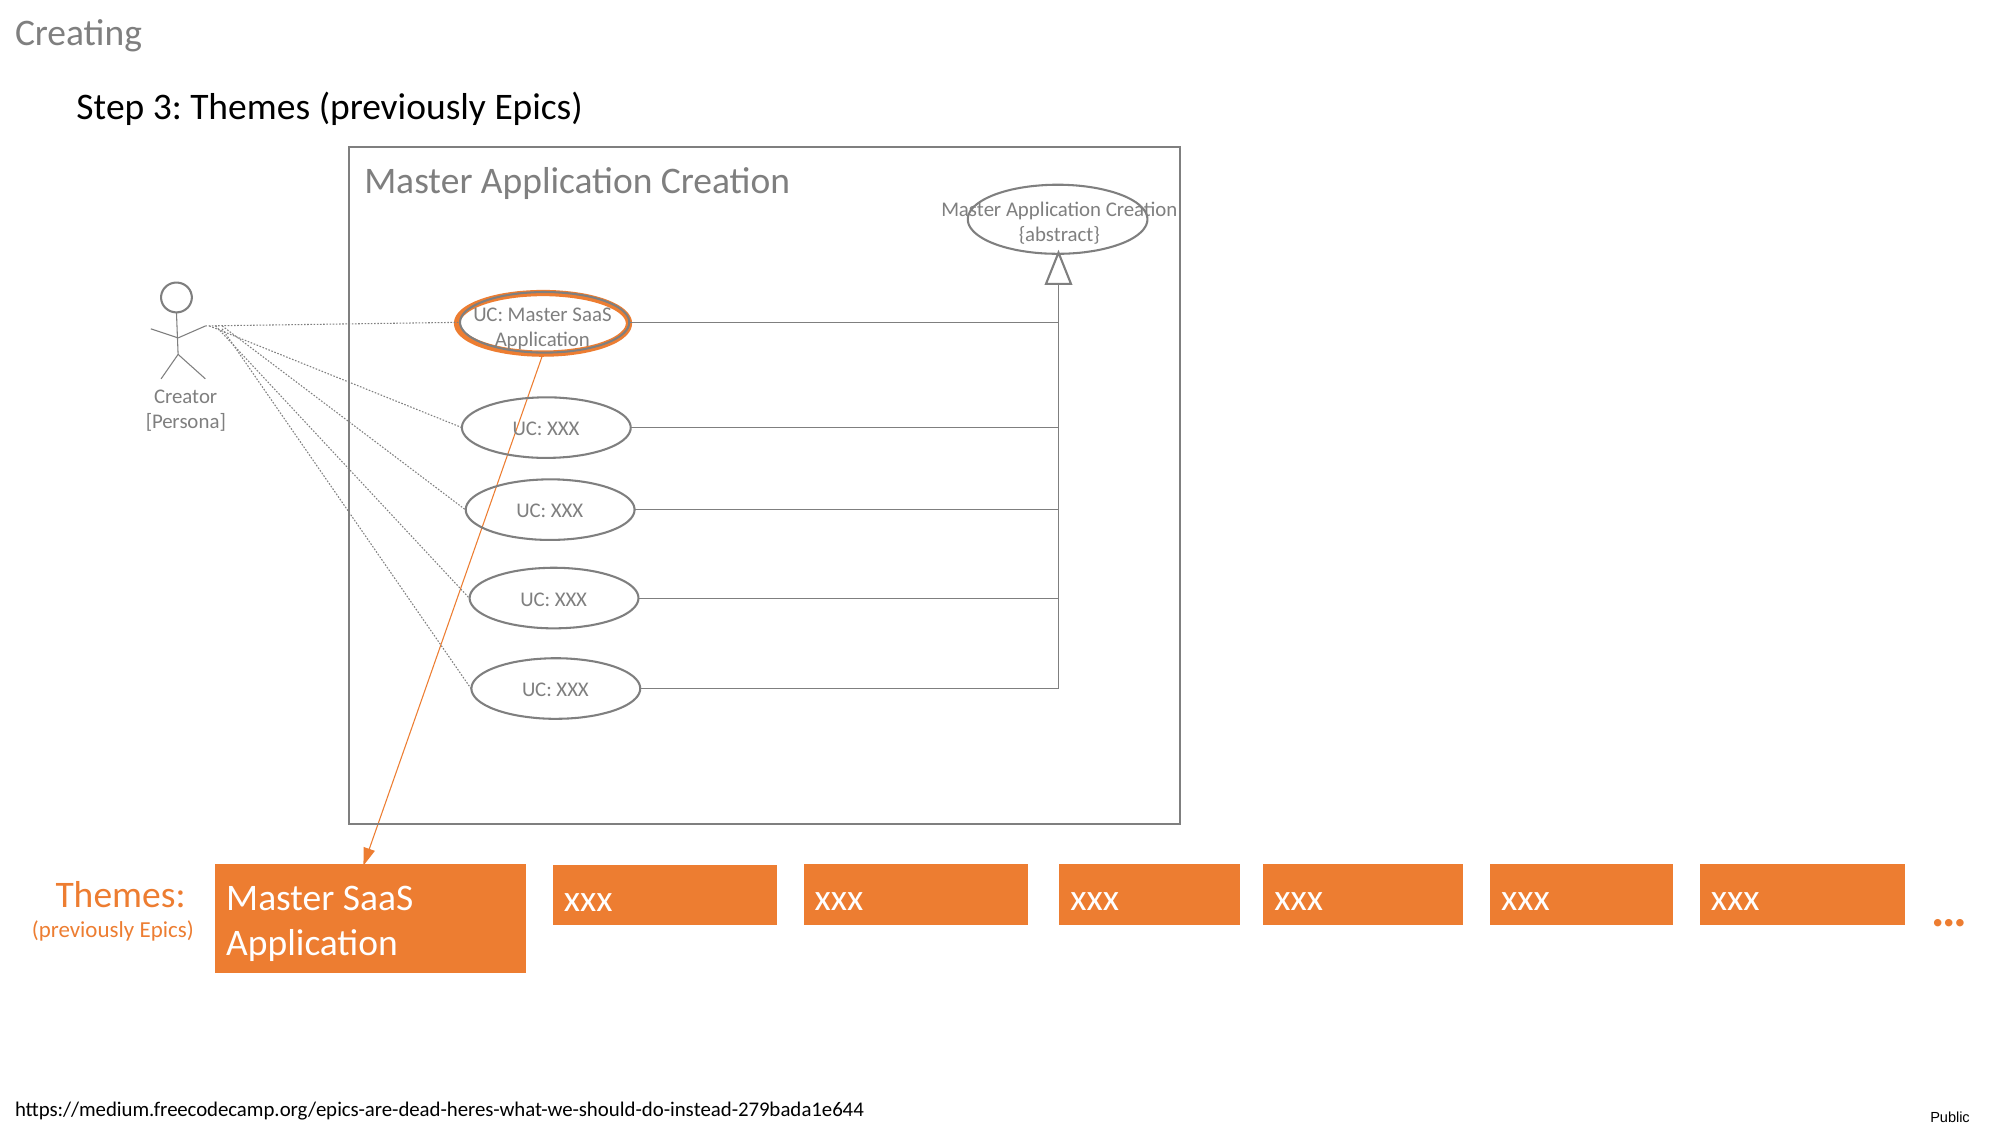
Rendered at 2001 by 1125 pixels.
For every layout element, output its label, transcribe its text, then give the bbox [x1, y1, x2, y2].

text_box [215, 864, 526, 973]
text_box [1059, 864, 1240, 925]
text_box (previously Epics) [0, 907, 231, 951]
text_box xxx [1259, 865, 1472, 927]
text_box xxx [1486, 865, 1673, 927]
text_box xxx [1055, 865, 1237, 927]
text_box UC: Master SaaS Application [455, 293, 630, 359]
text_box [553, 865, 777, 925]
text_box UC: XXX [470, 668, 641, 709]
text_box xxx [1695, 865, 1920, 927]
text_box UC: XXX [461, 407, 631, 448]
text_box UC: XXX [469, 577, 639, 619]
text_box Themes: [40, 862, 248, 924]
text_box Creating [0, 0, 321, 61]
text_box https://medium.freecodecamp.org/epics-are-dead-heres-what-we-should-do-instead-279bada1e644 [0, 1088, 899, 1125]
text_box Creator [Persona] [126, 375, 245, 441]
text_box Master SaaS Application [211, 865, 516, 972]
text_box xxx [799, 865, 1024, 927]
text_box Master Application Creation [349, 148, 815, 210]
text_box Step 3: Themes (previously Epics) [61, 74, 629, 135]
text_box … [1916, 868, 1998, 945]
text_box xxx [549, 866, 774, 927]
text_box UC: XXX [465, 489, 635, 530]
text_box Master Application Creation {abstract} [923, 188, 1196, 254]
text_box [804, 864, 1028, 925]
